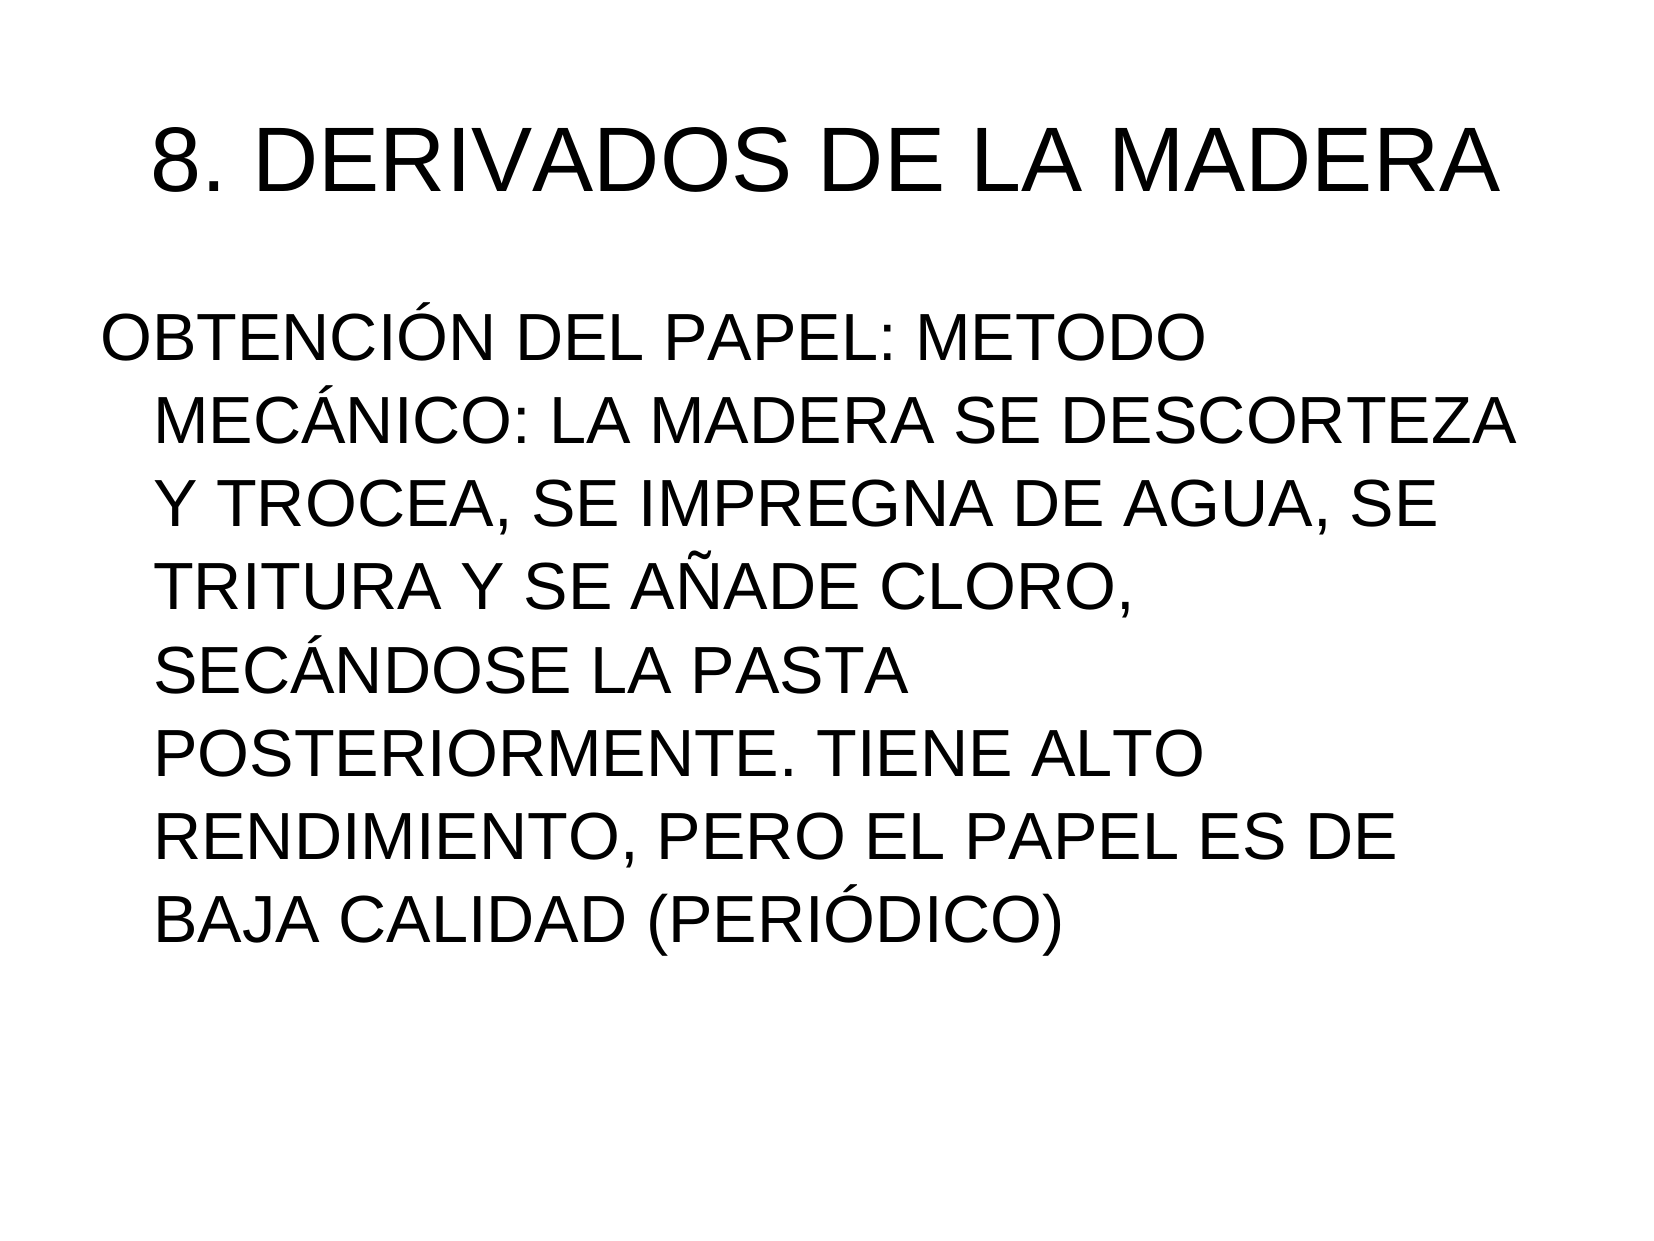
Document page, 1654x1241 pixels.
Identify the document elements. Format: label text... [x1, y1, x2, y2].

title 8. DERIVADOS DE LA MADERA [82, 56, 1571, 249]
list OBTENCIÓN DEL PAPEL: METODO MECÁNICO: LA MADERA SE DESCORTEZA Y TROCEA, SE IMPREGNA DE AGUA, SE TRITURA Y SE AÑADE CLORO, SECÁNDOSE LA PASTA POSTERIORMENTE. TIENE ALTO RENDIMIENTO, PERO EL PAPEL ES DE BAJA CALIDAD (PERIÓDICO) [82, 290, 1571, 1109]
